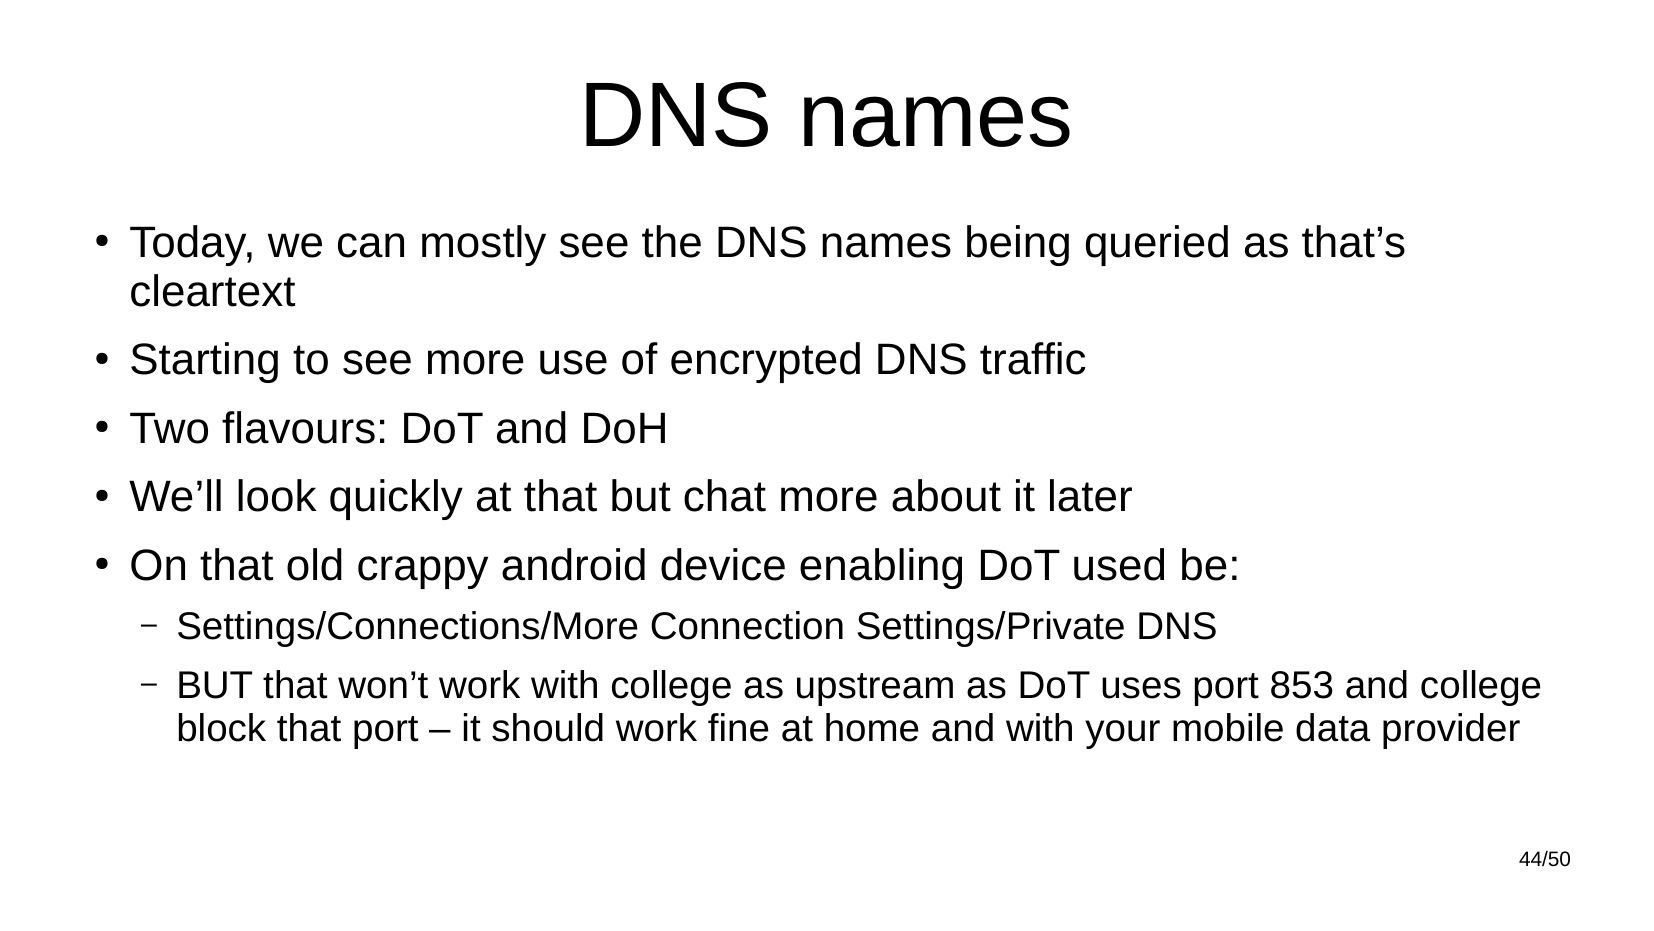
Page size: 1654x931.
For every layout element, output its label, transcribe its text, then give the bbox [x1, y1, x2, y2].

list Today, we can mostly see the DNS names being queried as that’s cleartext Starting to see more use of encrypted DNS traffic Two flavours: DoT and DoH We’ll look quickly at that but chat more about it later On that old crappy android device enabling DoT used be: Settings/Connections/More Connection Settings/Private DNS BUT that won’t work with college as upstream as DoT uses port 853 and college block that port – it should work fine at home and with your mobile data provider [82, 217, 1571, 758]
title DNS names [82, 37, 1571, 193]
